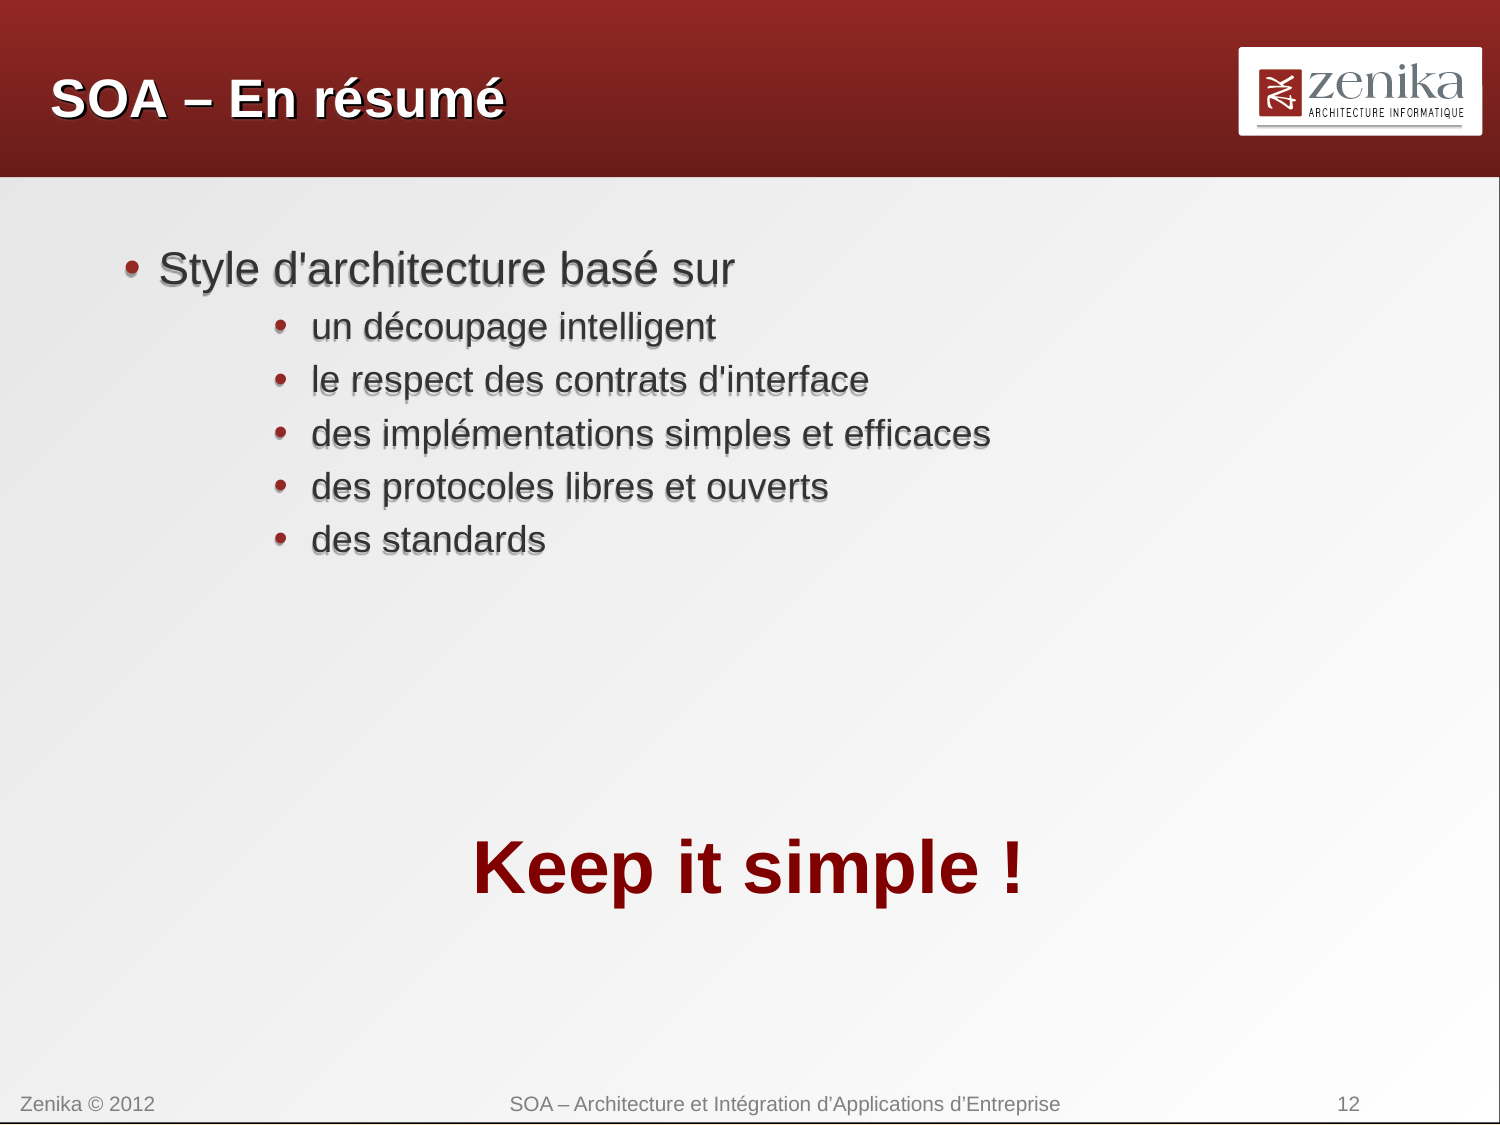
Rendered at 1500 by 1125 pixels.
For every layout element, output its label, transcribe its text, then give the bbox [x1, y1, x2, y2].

title SOA – En résumé [50, 22, 1206, 172]
list Style d'architecture basé sur un découpage intelligent le respect des contrats d'interface des implémentations simples et efficaces des protocoles libres et ouverts des standards [123, 240, 1500, 1055]
text_box Keep it simple ! [472, 821, 1084, 972]
